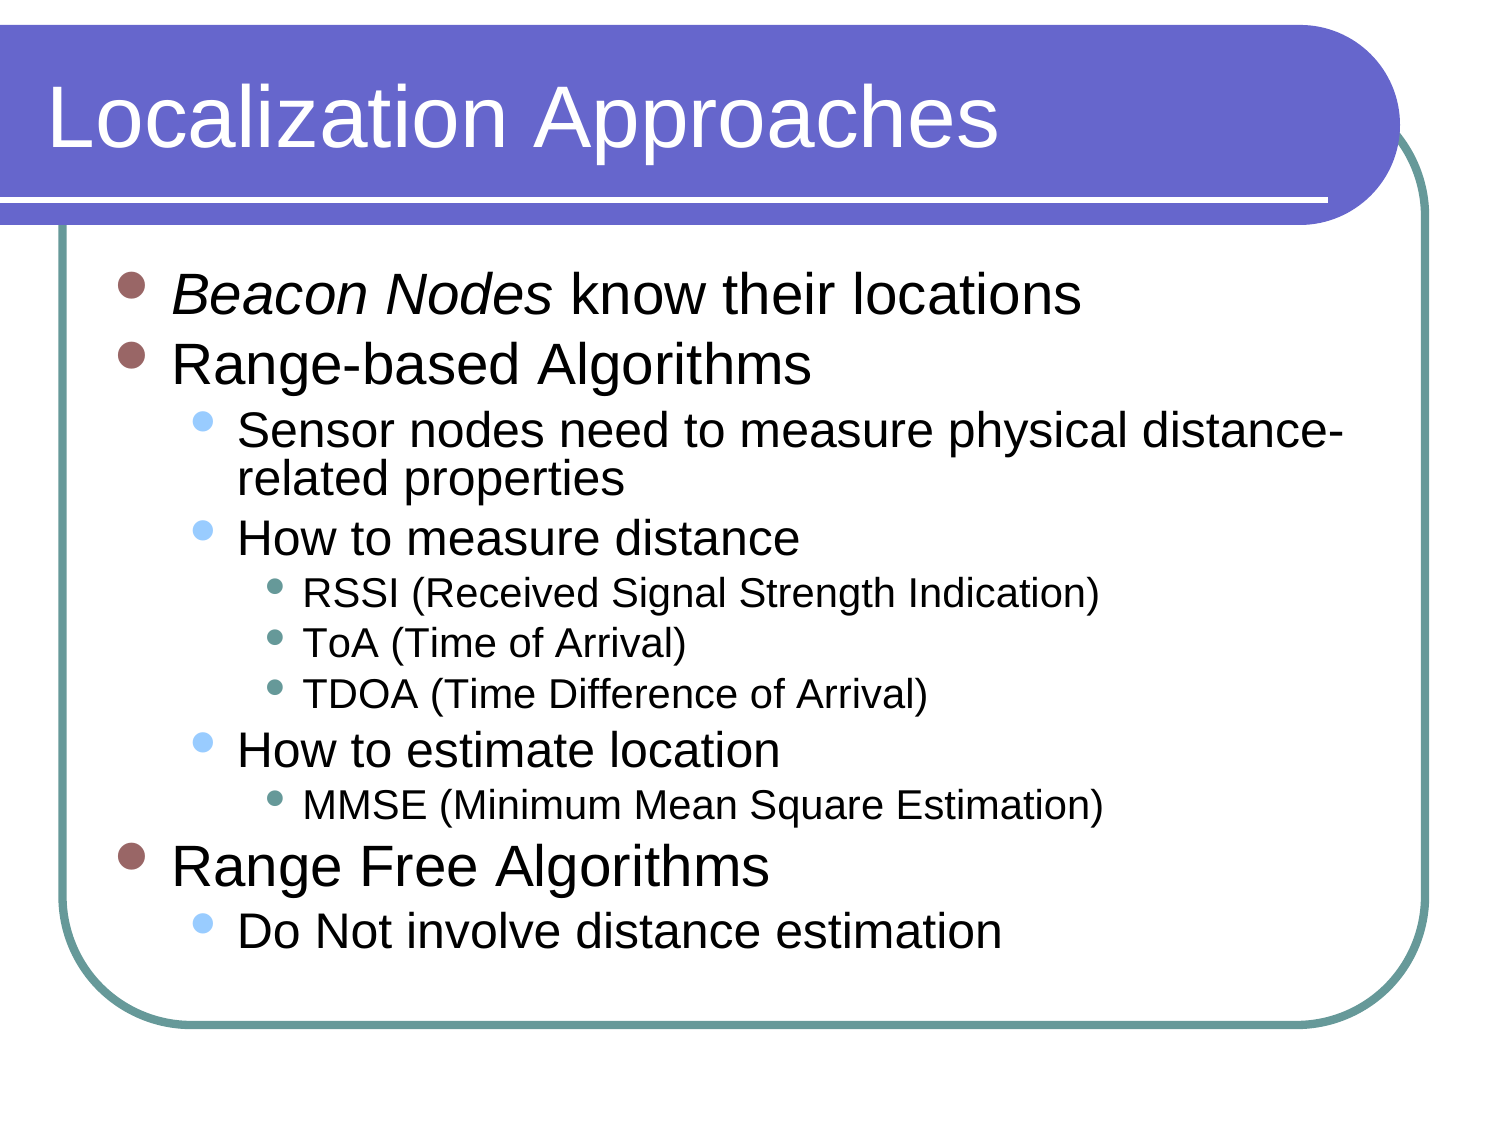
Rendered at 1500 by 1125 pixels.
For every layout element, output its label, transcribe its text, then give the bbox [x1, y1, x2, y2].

title Localization Approaches [31, 37, 1347, 188]
list Beacon Nodes know their locations Range-based Algorithms Sensor nodes need to measure physical distance-related properties How to measure distance RSSI (Received Signal Strength Indication) ToA (Time of Arrival) TDOA (Time Difference of Arrival) How to estimate location MMSE (Minimum Mean Square Estimation) Range Free Algorithms Do Not involve distance estimation [99, 262, 1401, 988]
